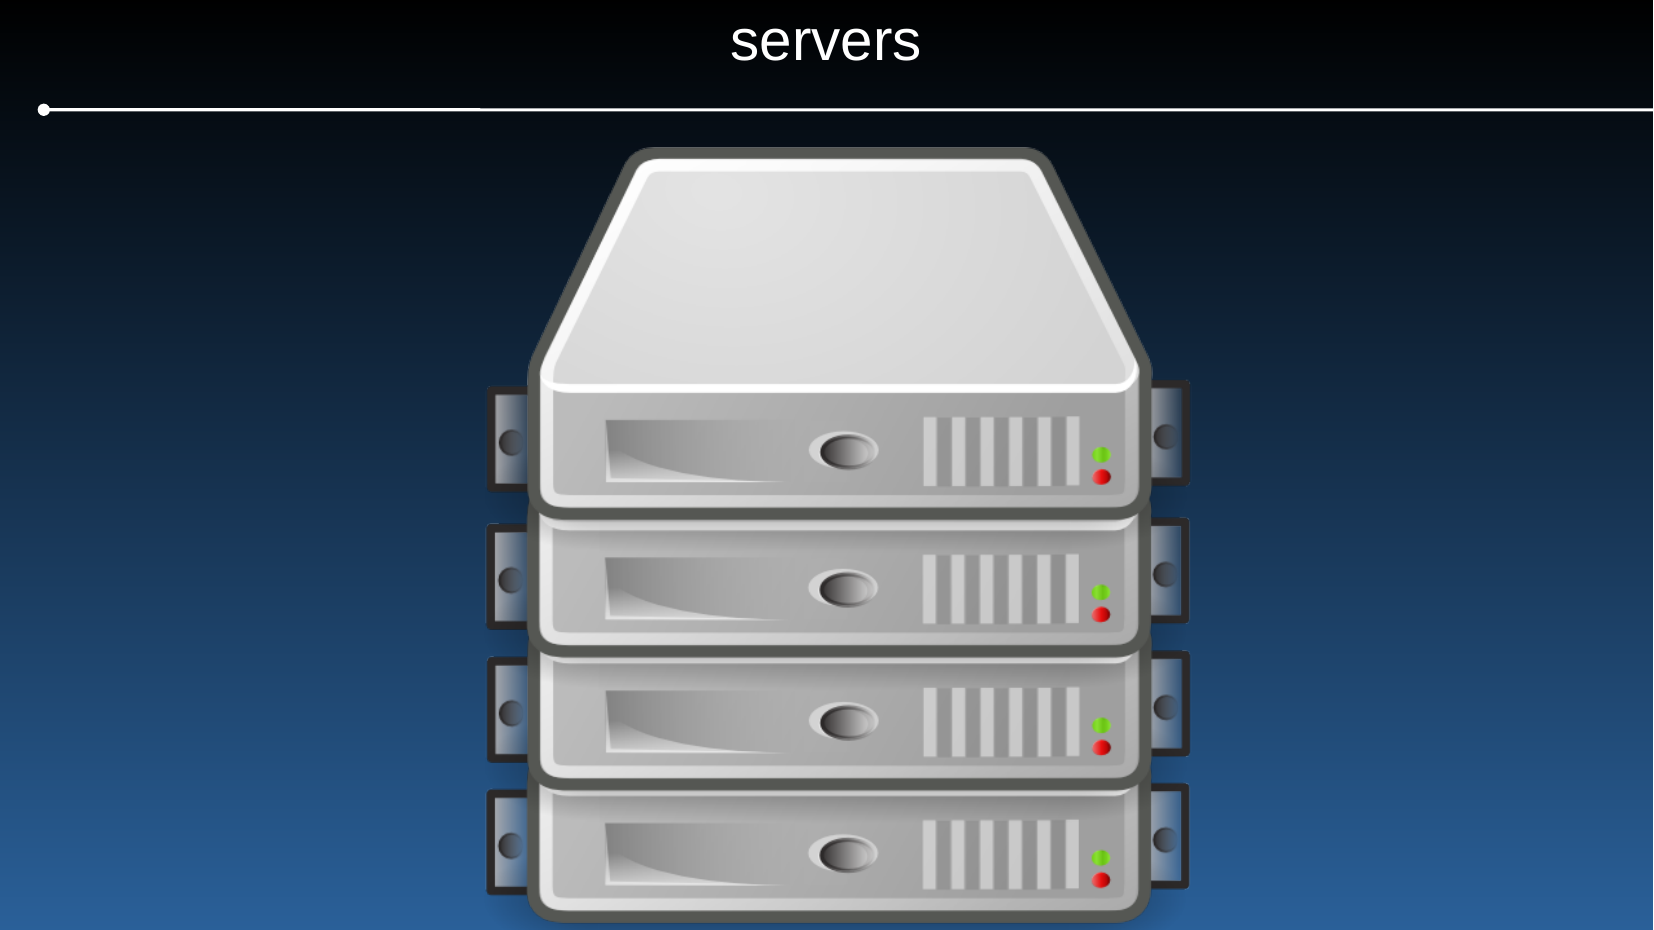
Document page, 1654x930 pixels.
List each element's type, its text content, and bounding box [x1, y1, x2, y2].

text_box servers [0, 0, 1653, 80]
picture [375, 119, 1305, 930]
